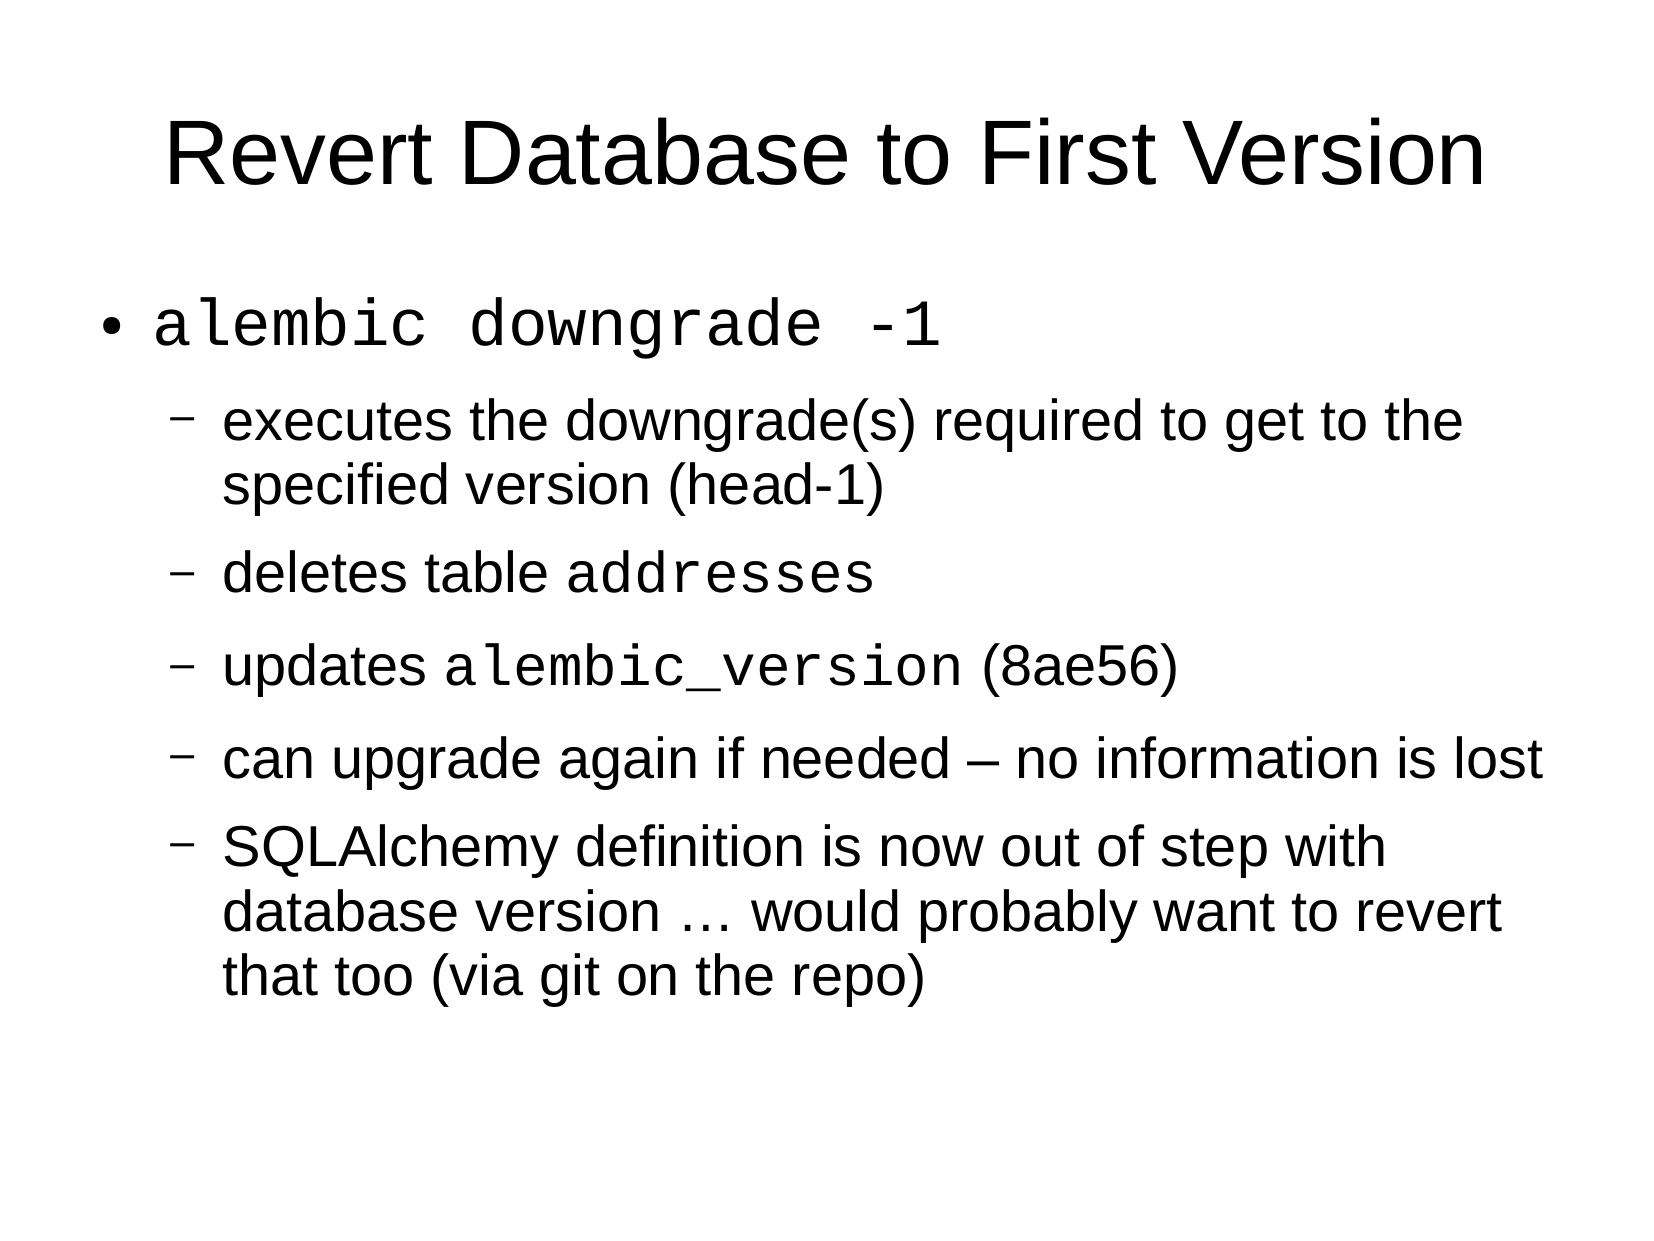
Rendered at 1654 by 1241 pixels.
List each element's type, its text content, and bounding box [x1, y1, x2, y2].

title Revert Database to First Version [82, 49, 1571, 257]
list alembic downgrade -1 executes the downgrade(s) required to get to the specified version (head-1) deletes table addresses updates alembic_version (8ae56) can upgrade again if needed – no information is lost SQLAlchemy definition is now out of step with database version … would probably want to revert that too (via git on the repo) [82, 290, 1571, 1010]
